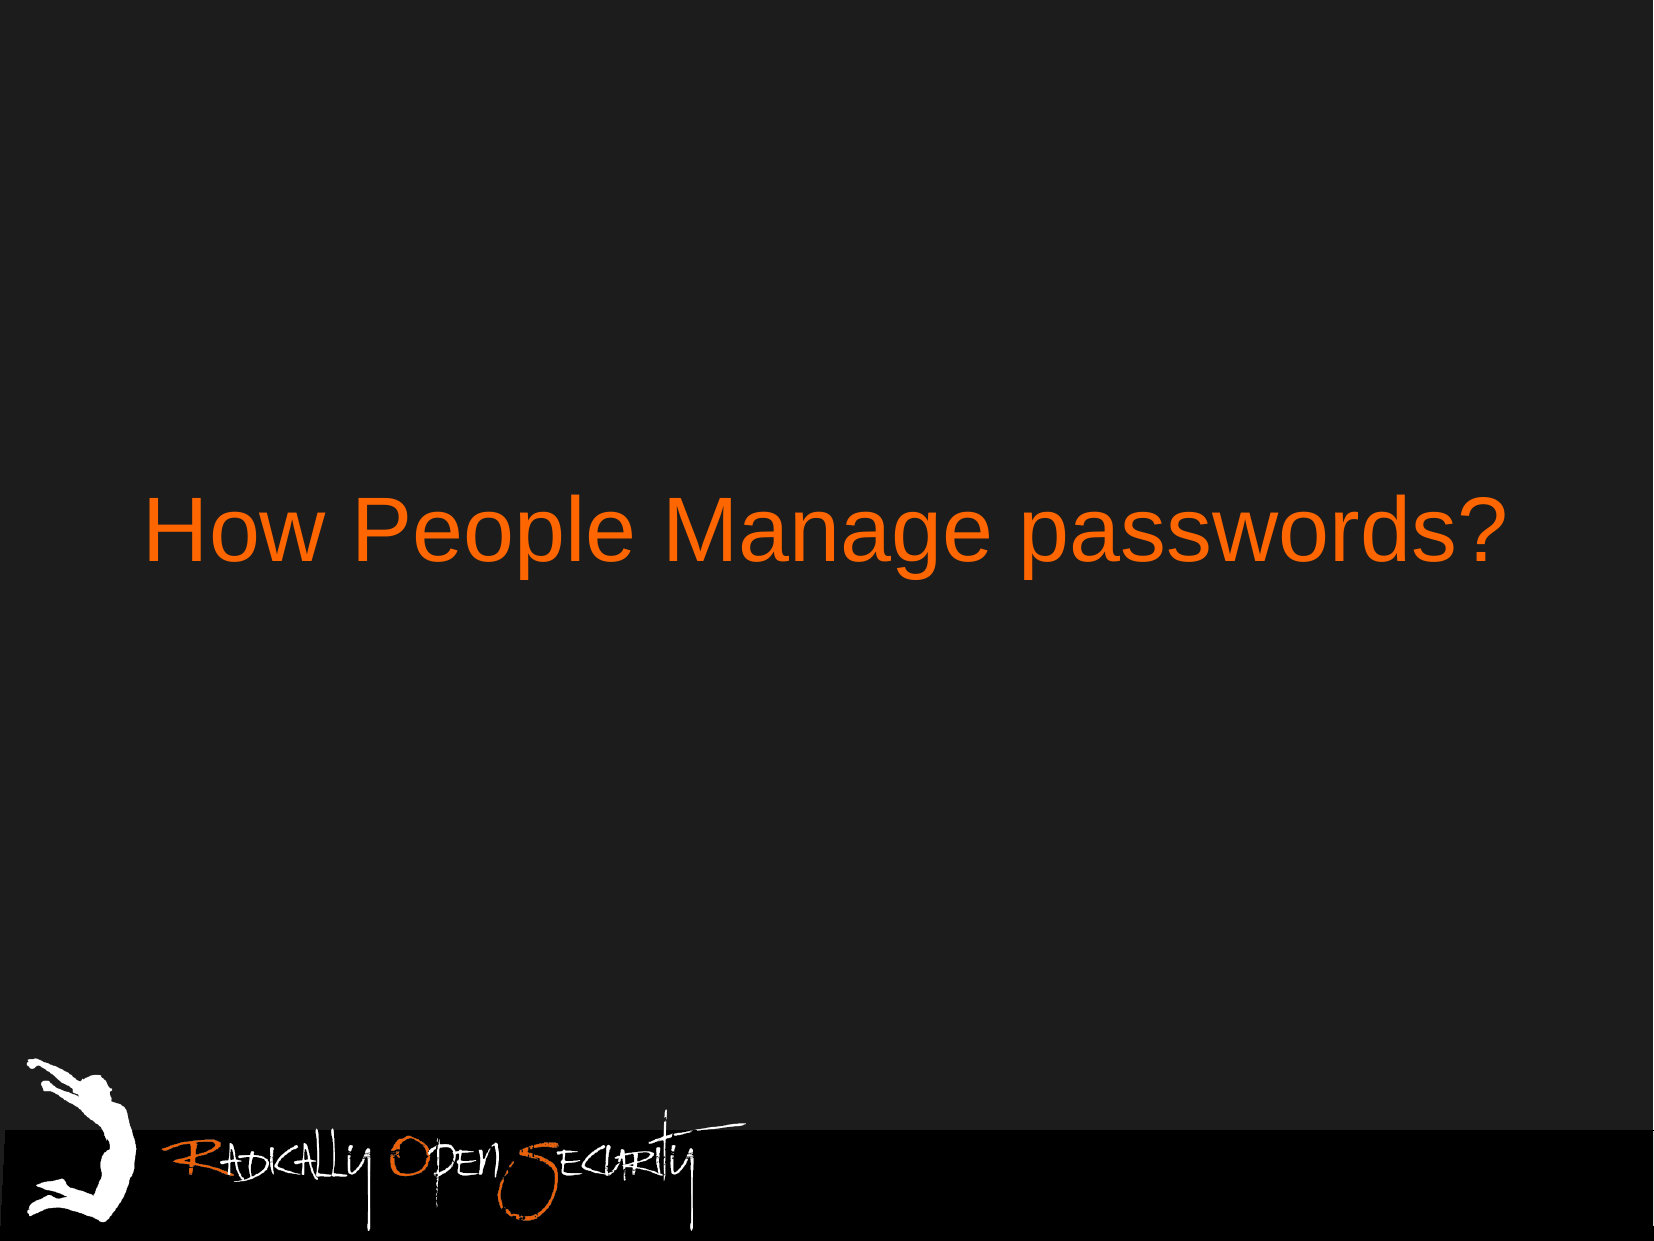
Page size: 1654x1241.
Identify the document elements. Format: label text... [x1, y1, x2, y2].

subtitle How People Manage passwords? [82, 49, 1571, 1010]
picture [0, 1022, 778, 1241]
